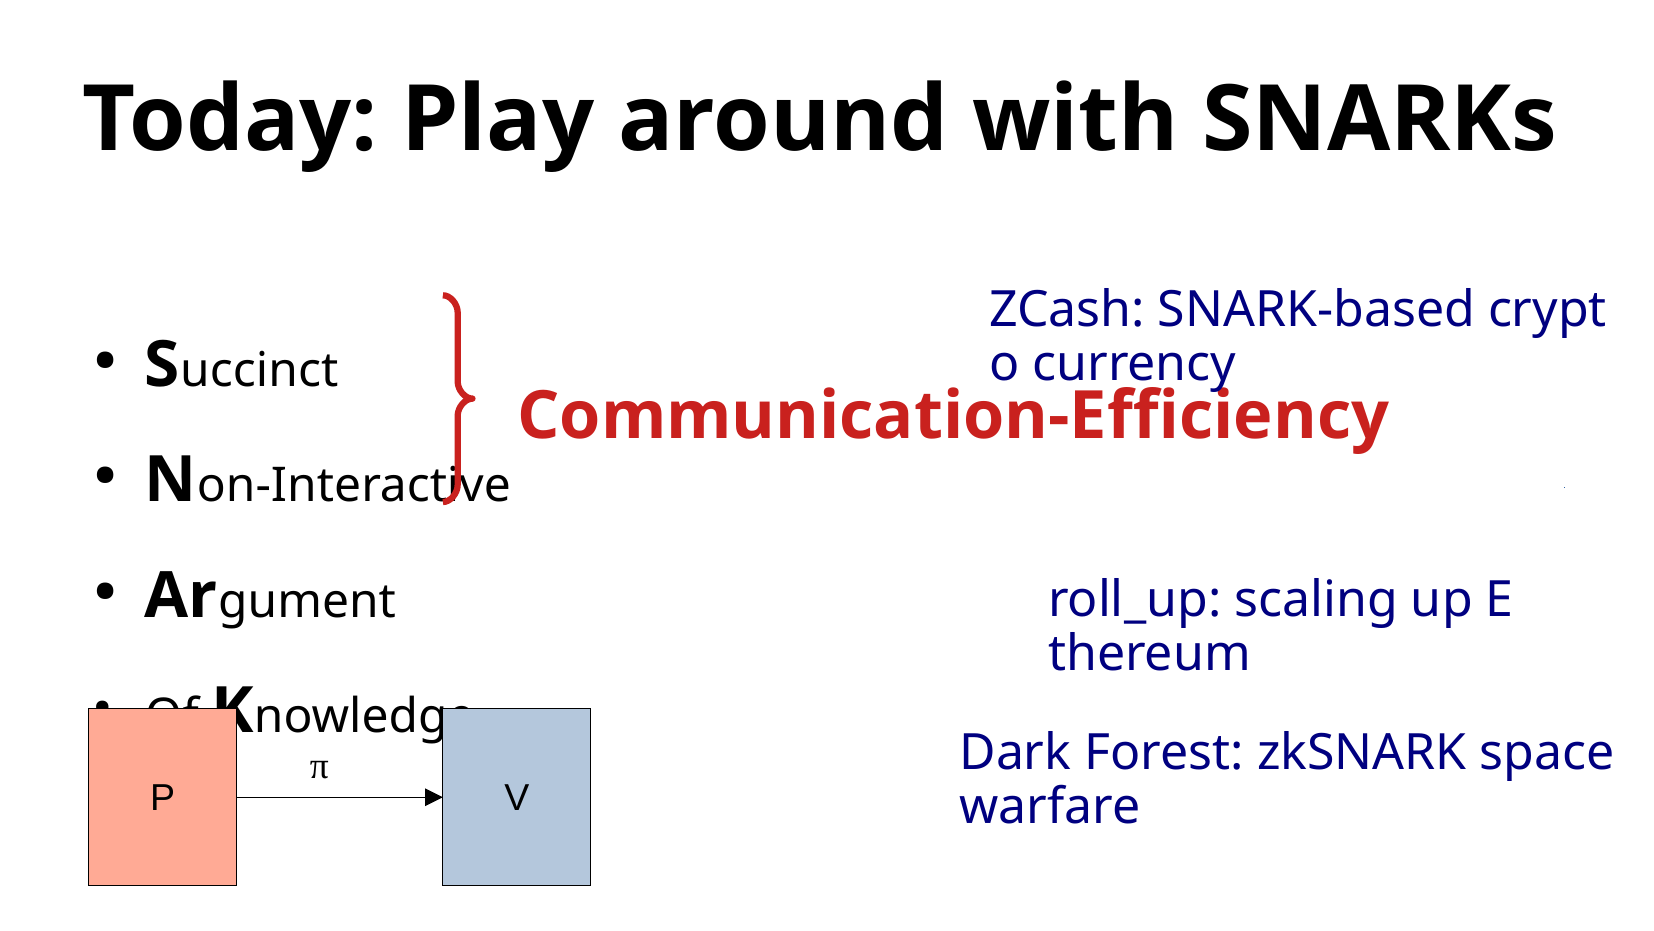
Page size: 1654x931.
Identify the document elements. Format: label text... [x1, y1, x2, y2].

text_box Communication-Efficiency [502, 359, 1034, 437]
text_box π [295, 738, 355, 795]
text_box V [442, 708, 591, 886]
text_box roll_up: scaling up Ethereum [1033, 555, 1536, 618]
title Today: Play around with SNARKs [82, 37, 1571, 193]
list Succinct Non-Interactive Argument Of Knowledge [76, 217, 1565, 758]
text_box P [88, 708, 237, 886]
text_box Dark Forest: zkSNARK space warfare [944, 708, 1654, 771]
text_box ZCash: SNARK-based crypto currency [974, 265, 1625, 336]
